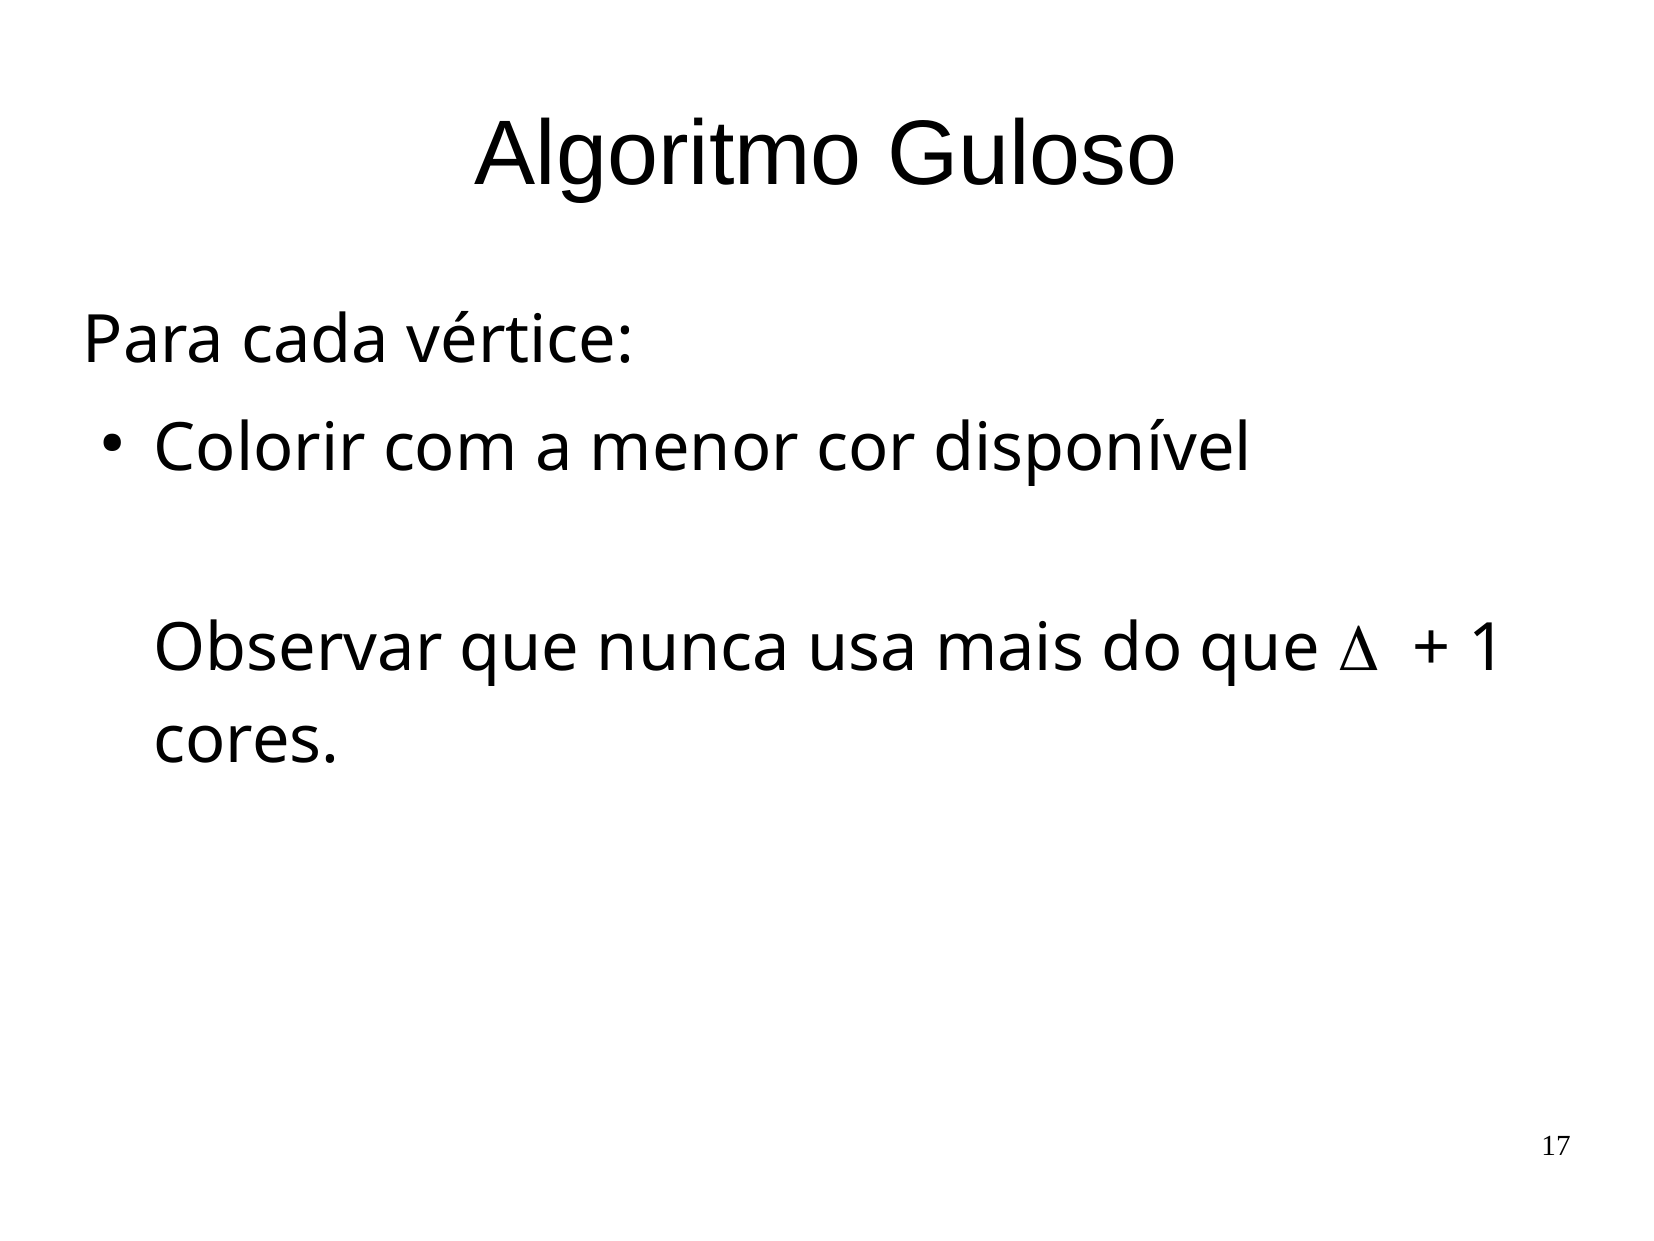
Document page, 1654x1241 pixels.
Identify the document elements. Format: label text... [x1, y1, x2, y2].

title Algoritmo Guloso [82, 49, 1571, 257]
list Para cada vértice: Colorir com a menor cor disponível Observar que nunca usa mais do que  + 1 cores. [82, 290, 1571, 1109]
